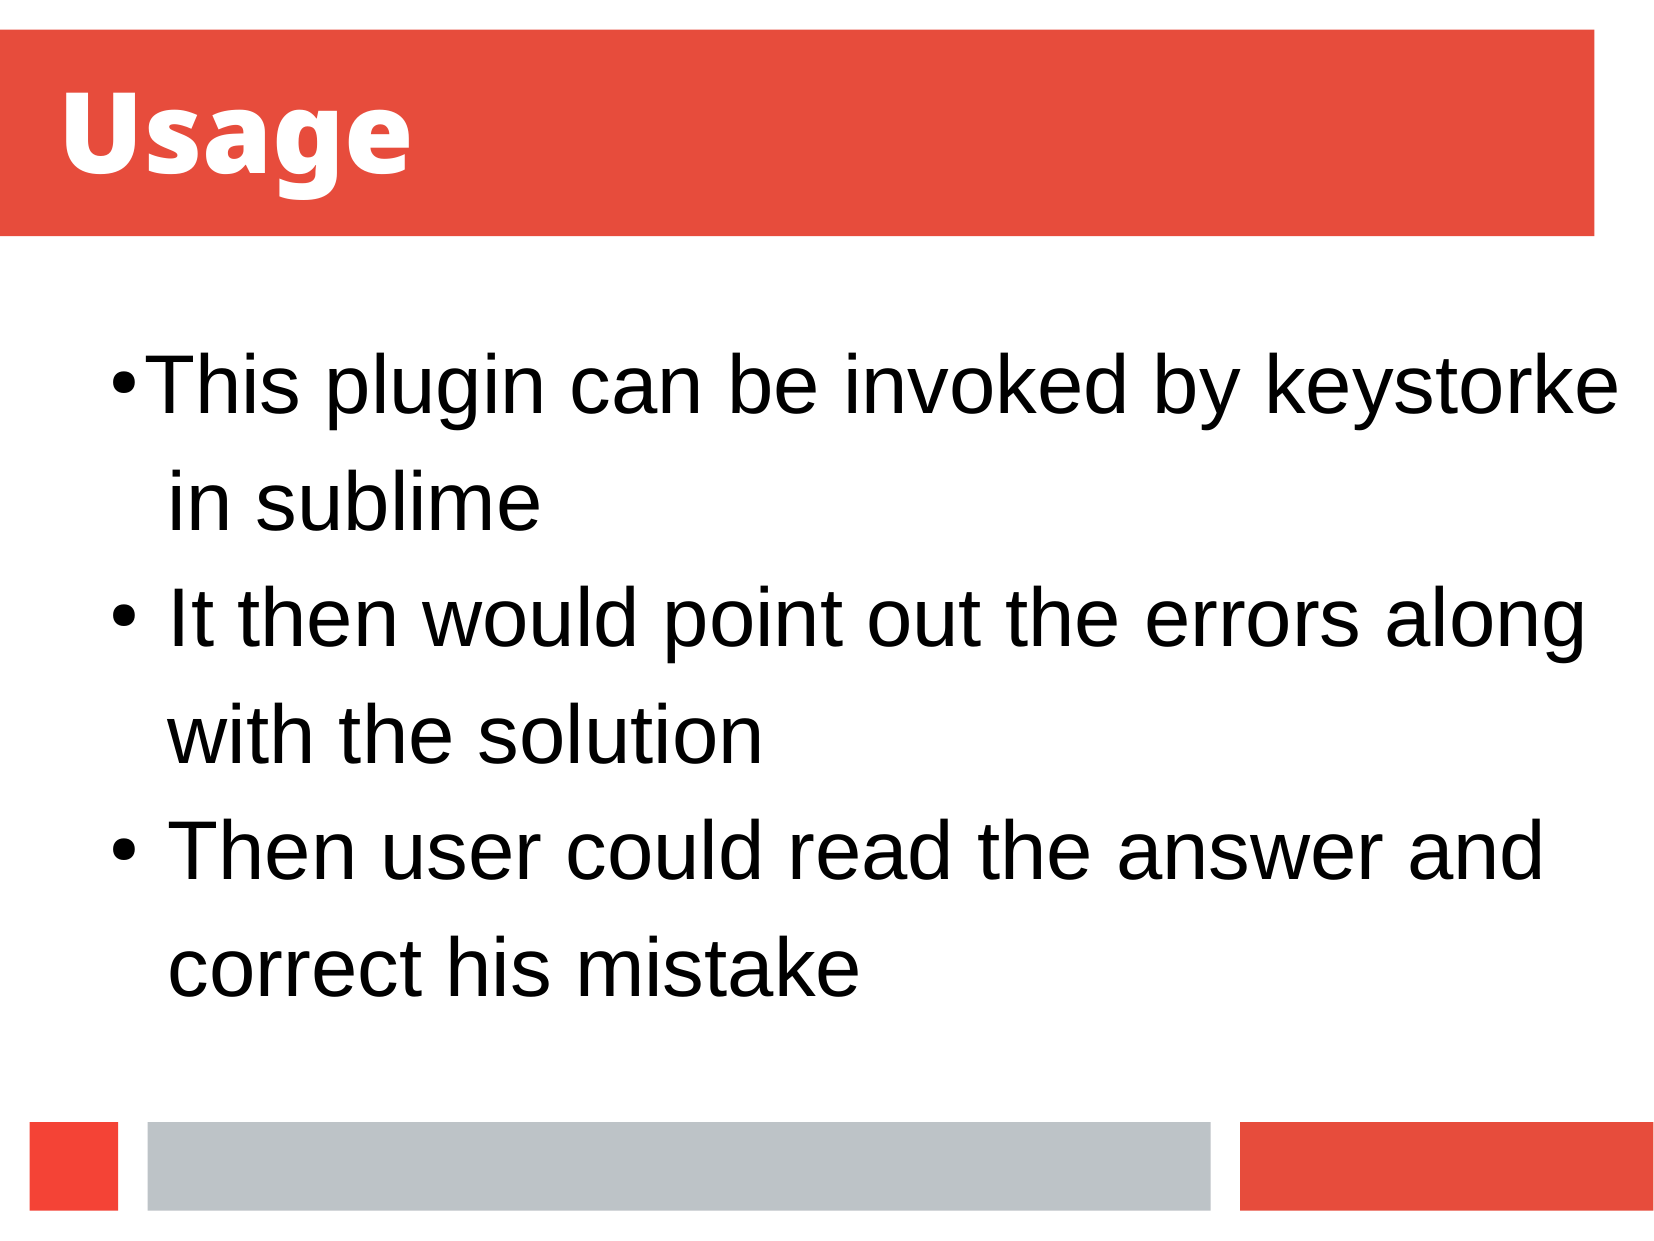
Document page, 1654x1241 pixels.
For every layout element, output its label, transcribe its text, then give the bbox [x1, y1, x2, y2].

text_box This plugin can be invoked by keystorke in sublime It then would point out the errors along with the solution Then user could read the answer and correct his mistake [94, 330, 1637, 1022]
title Usage [59, 59, 1595, 207]
